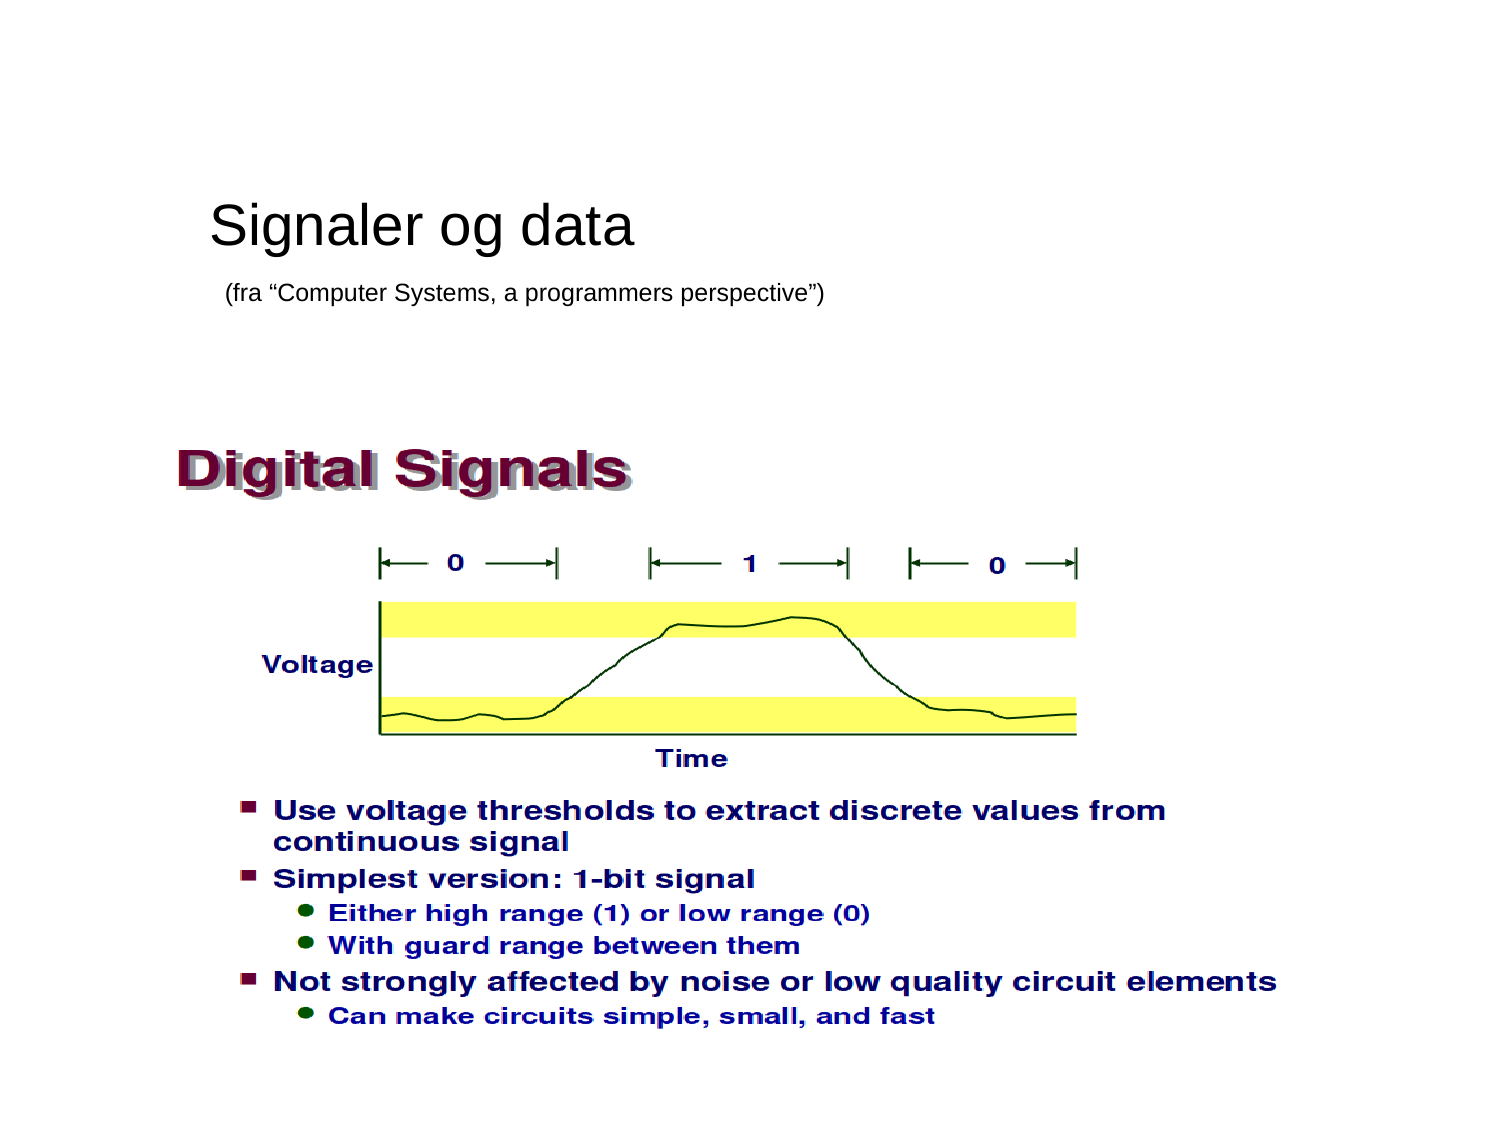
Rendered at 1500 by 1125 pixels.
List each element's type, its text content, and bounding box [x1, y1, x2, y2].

text_box (fra “Computer Systems, a programmers perspective”) [210, 268, 841, 314]
text_box Signaler og data [195, 179, 721, 265]
picture [120, 404, 1366, 1108]
